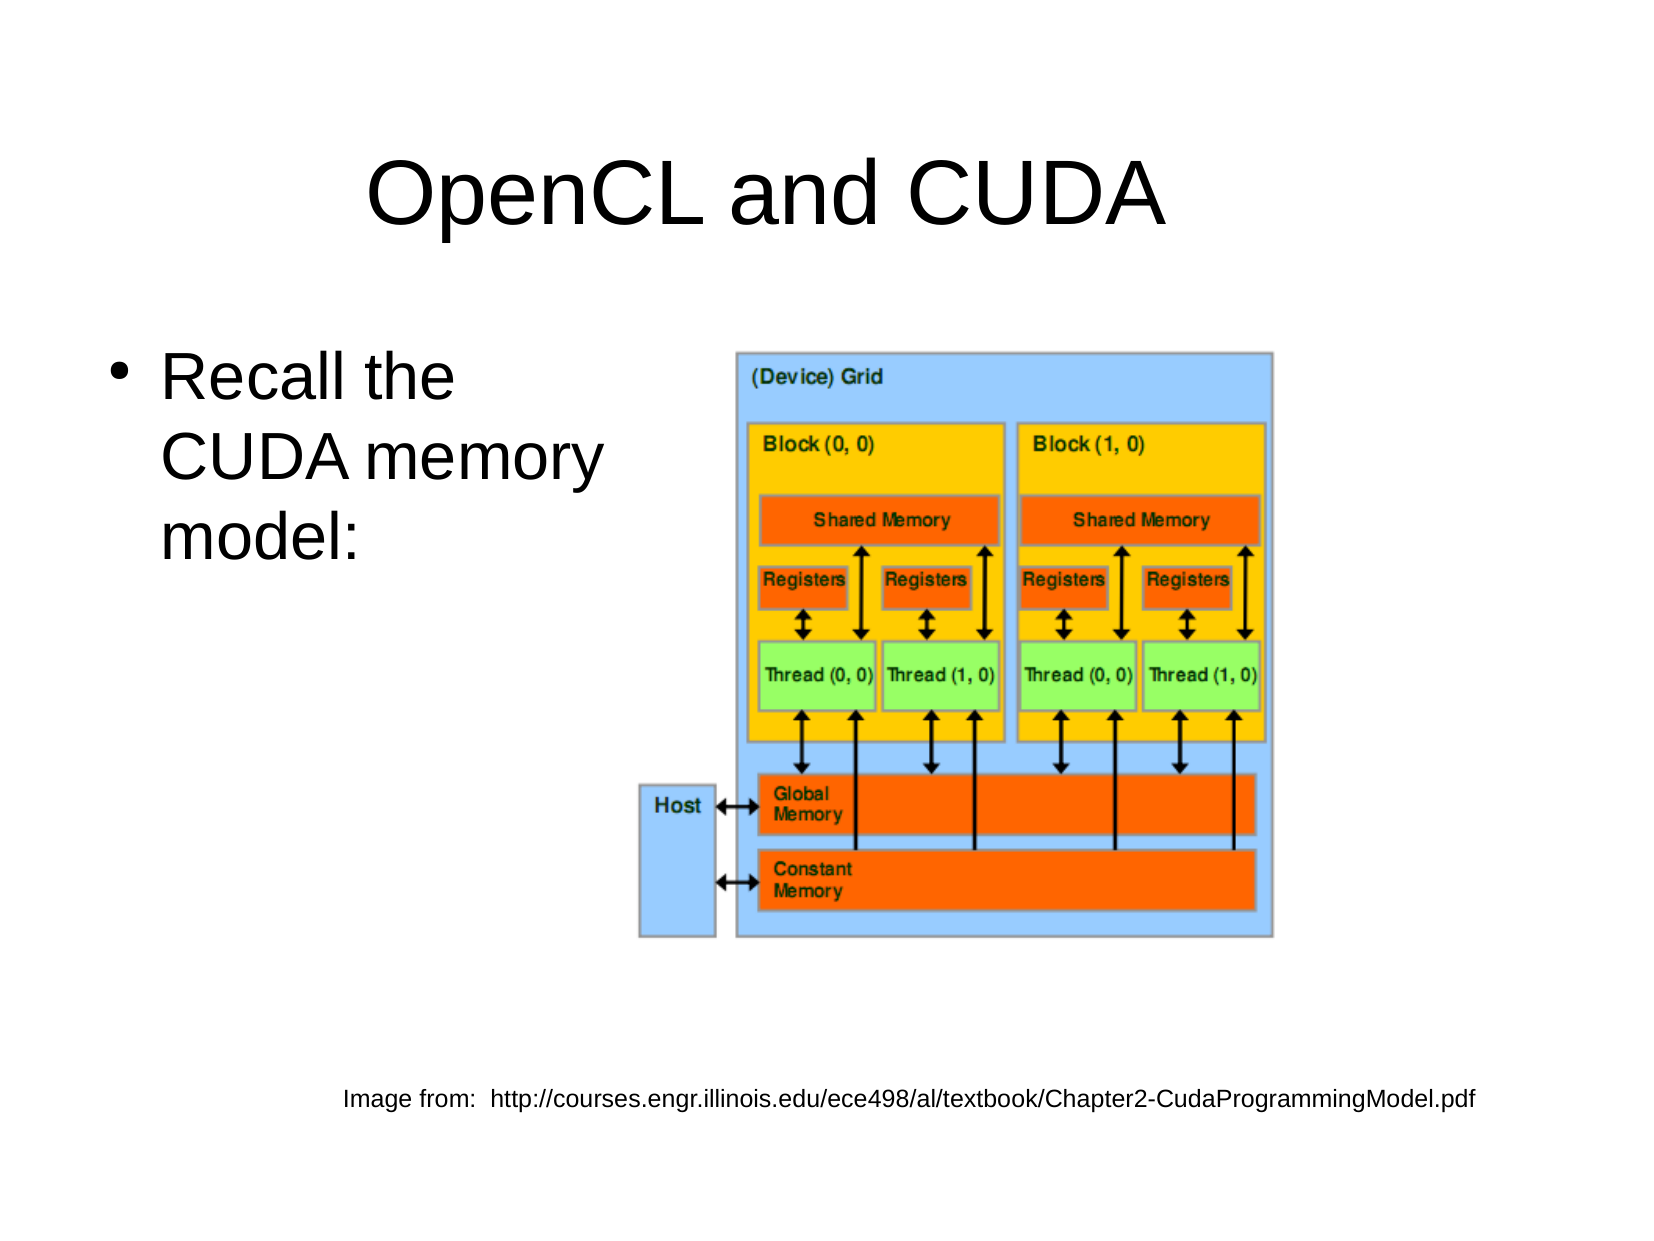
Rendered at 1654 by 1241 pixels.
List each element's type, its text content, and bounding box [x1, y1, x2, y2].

text_box Image from: http://courses.engr.illinois.edu/ece498/al/textbook/Chapter2-CudaProgrammingModel.pdf [0, 1074, 1501, 1121]
picture [631, 309, 1300, 960]
title OpenCL and CUDA [75, 75, 1426, 301]
list Recall the CUDA memory model: [75, 324, 676, 963]
